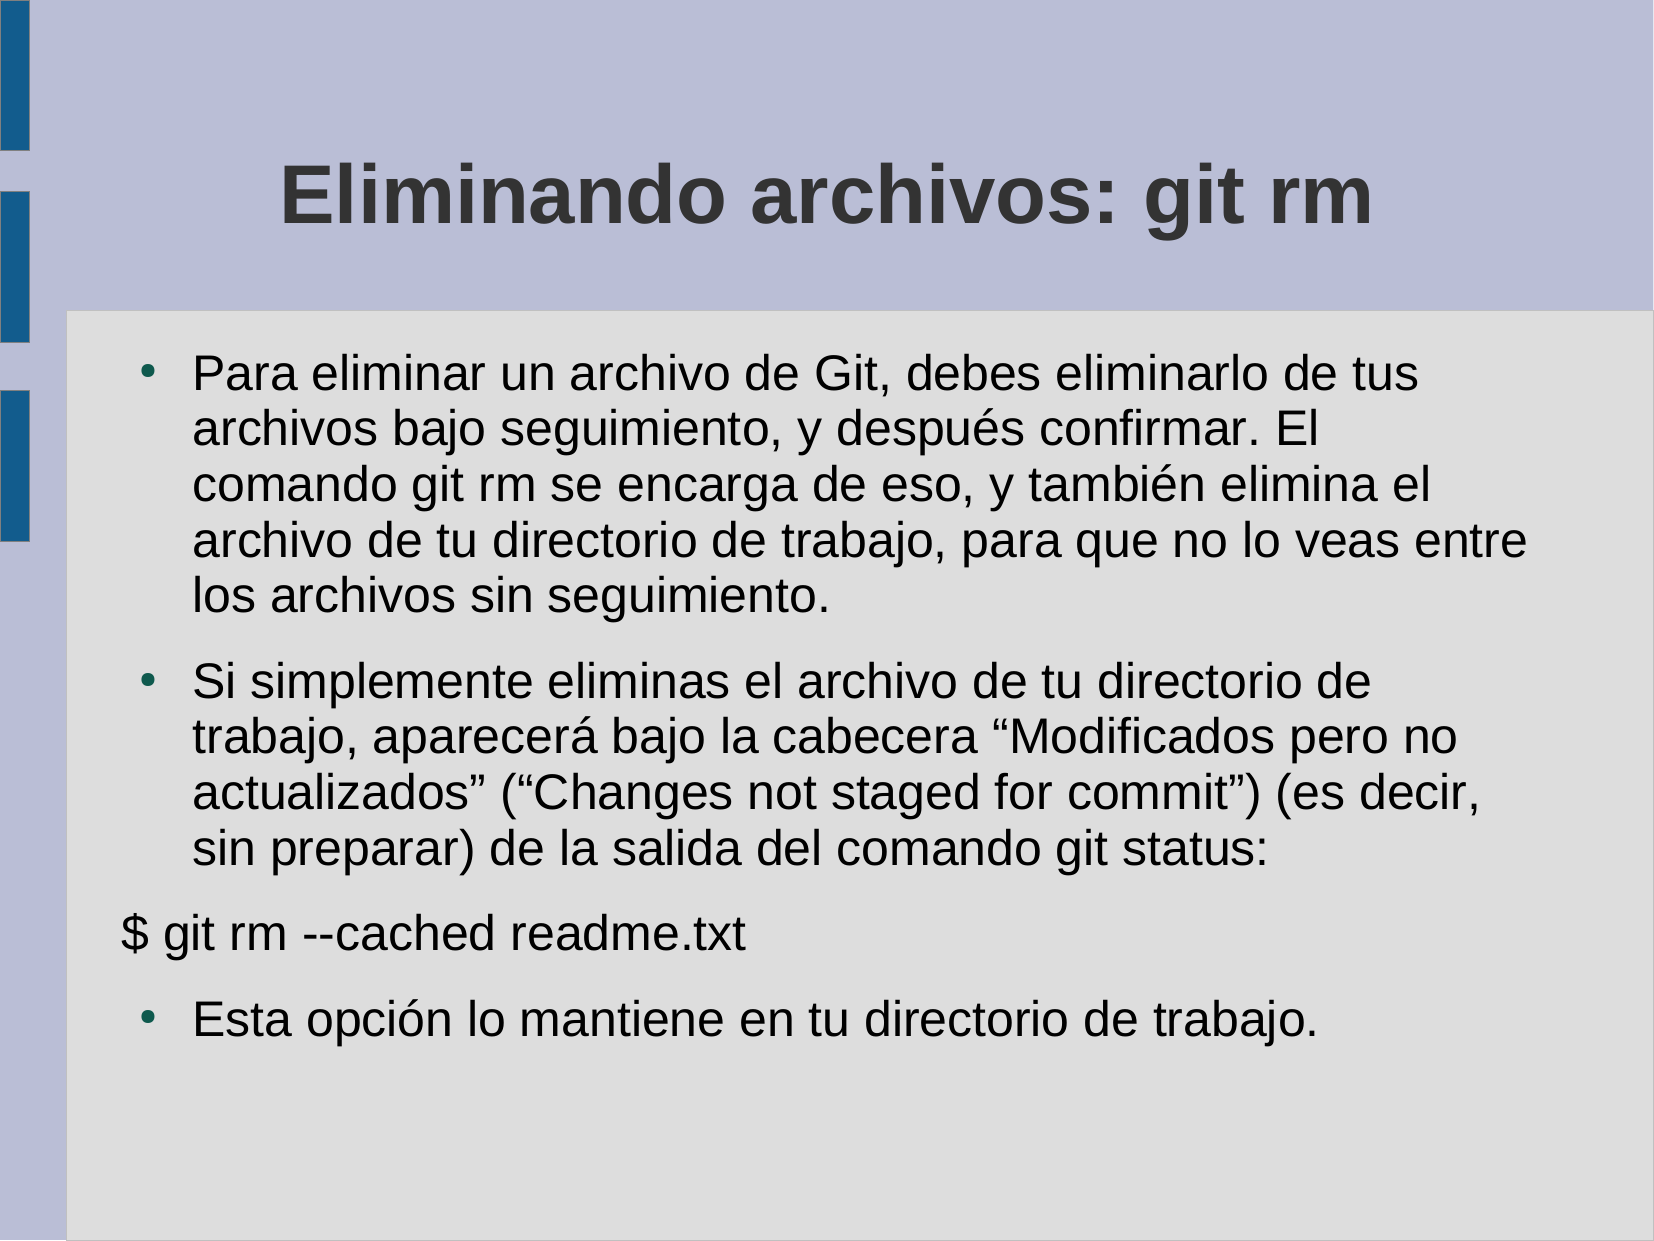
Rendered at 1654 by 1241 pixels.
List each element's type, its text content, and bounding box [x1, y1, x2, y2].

title Eliminando archivos: git rm [121, 91, 1534, 299]
list Para eliminar un archivo de Git, debes eliminarlo de tus archivos bajo seguimiento, y después confirmar. El comando git rm se encarga de eso, y también elimina el archivo de tu directorio de trabajo, para que no lo veas entre los archivos sin seguimiento. Si simplemente eliminas el archivo de tu directorio de trabajo, aparecerá bajo la cabecera “Modificados pero no actualizados” (“Changes not staged for commit”) (es decir, sin preparar) de la salida del comando git status: $ git rm --cached readme.txt Esta opción lo mantiene en tu directorio de trabajo. [121, 344, 1534, 1127]
